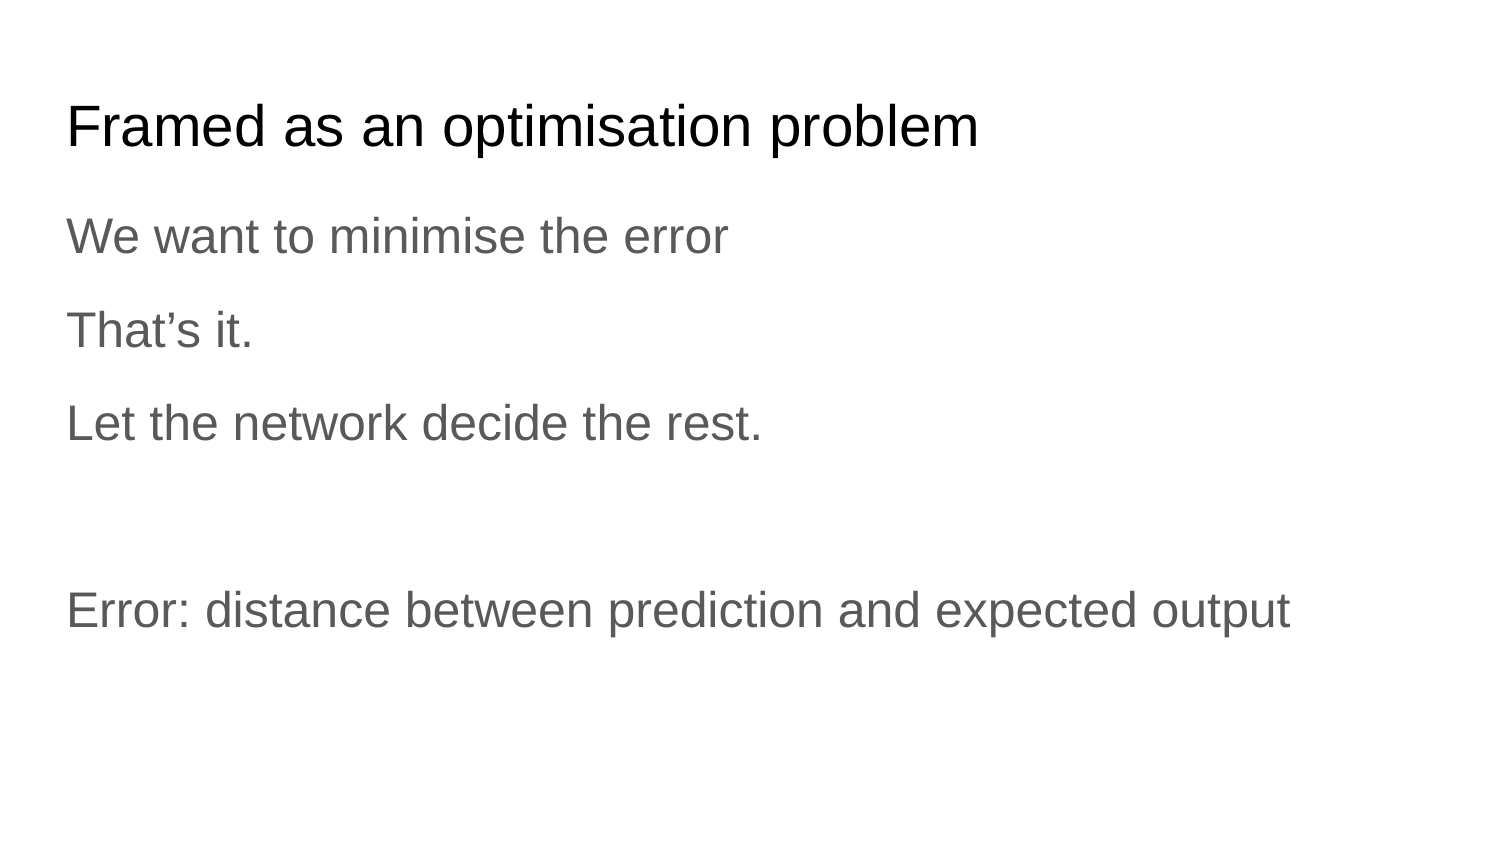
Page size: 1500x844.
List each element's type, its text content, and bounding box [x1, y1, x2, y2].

title Framed as an optimisation problem [51, 72, 1449, 167]
list We want to minimise the error That’s it. Let the network decide the rest. Error: distance between prediction and expected output [51, 189, 1449, 750]
